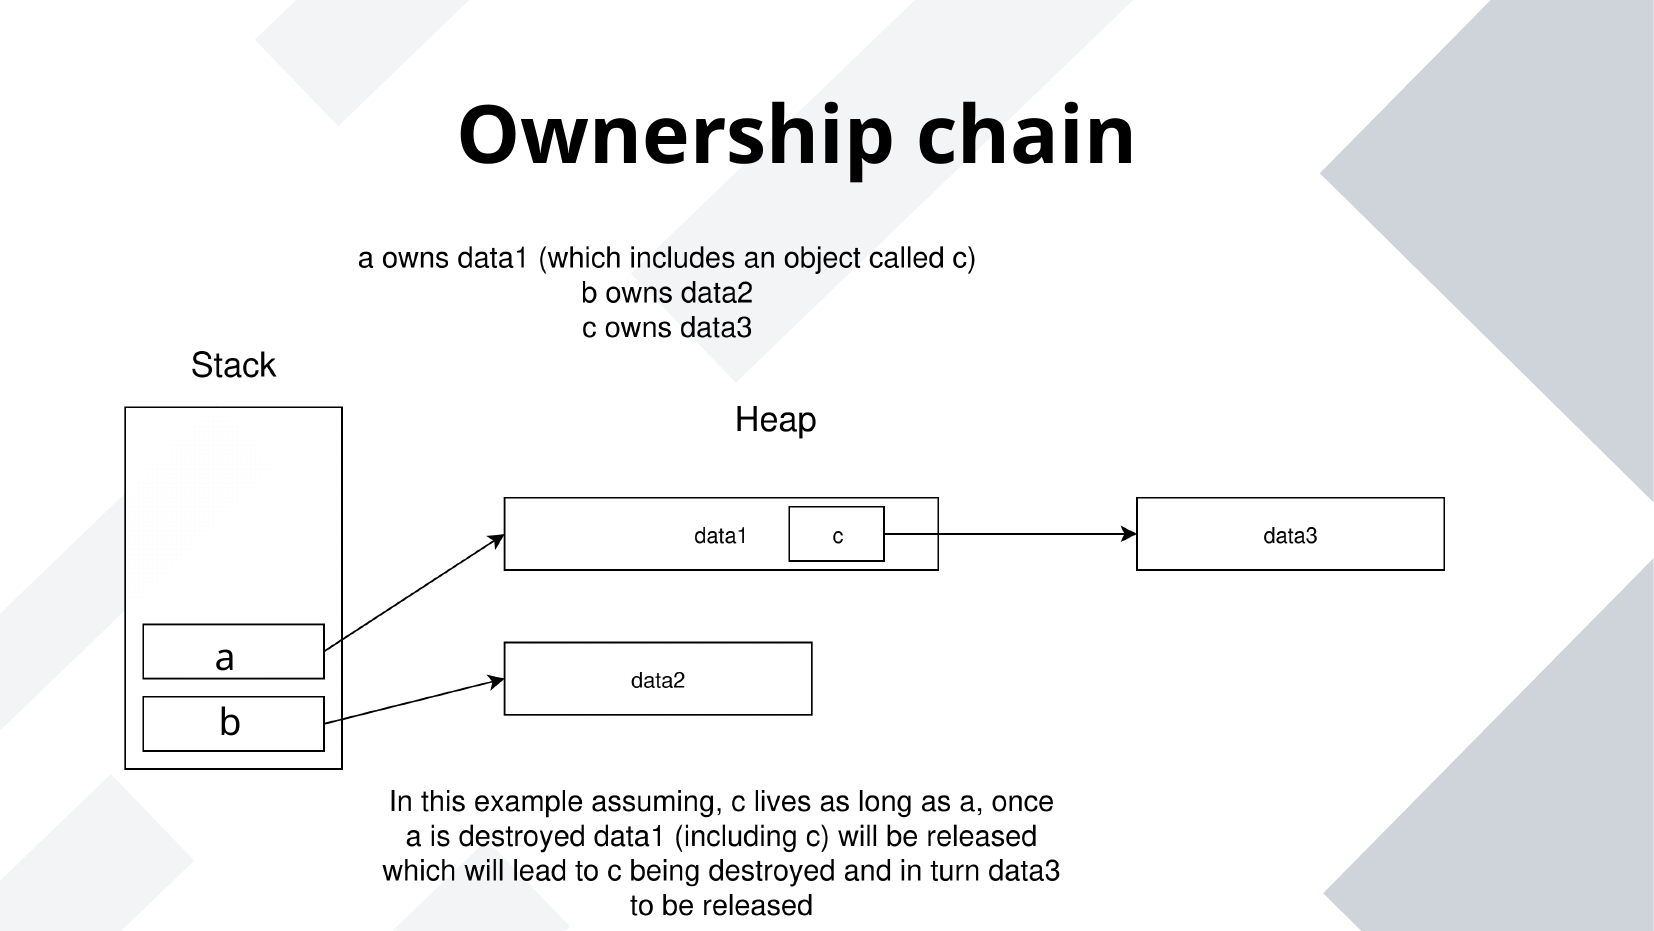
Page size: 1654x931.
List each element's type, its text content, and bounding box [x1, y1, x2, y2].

picture [106, 218, 1463, 931]
title Ownership chain [206, 76, 1388, 188]
text_box a [187, 637, 263, 675]
text_box b [192, 701, 268, 740]
